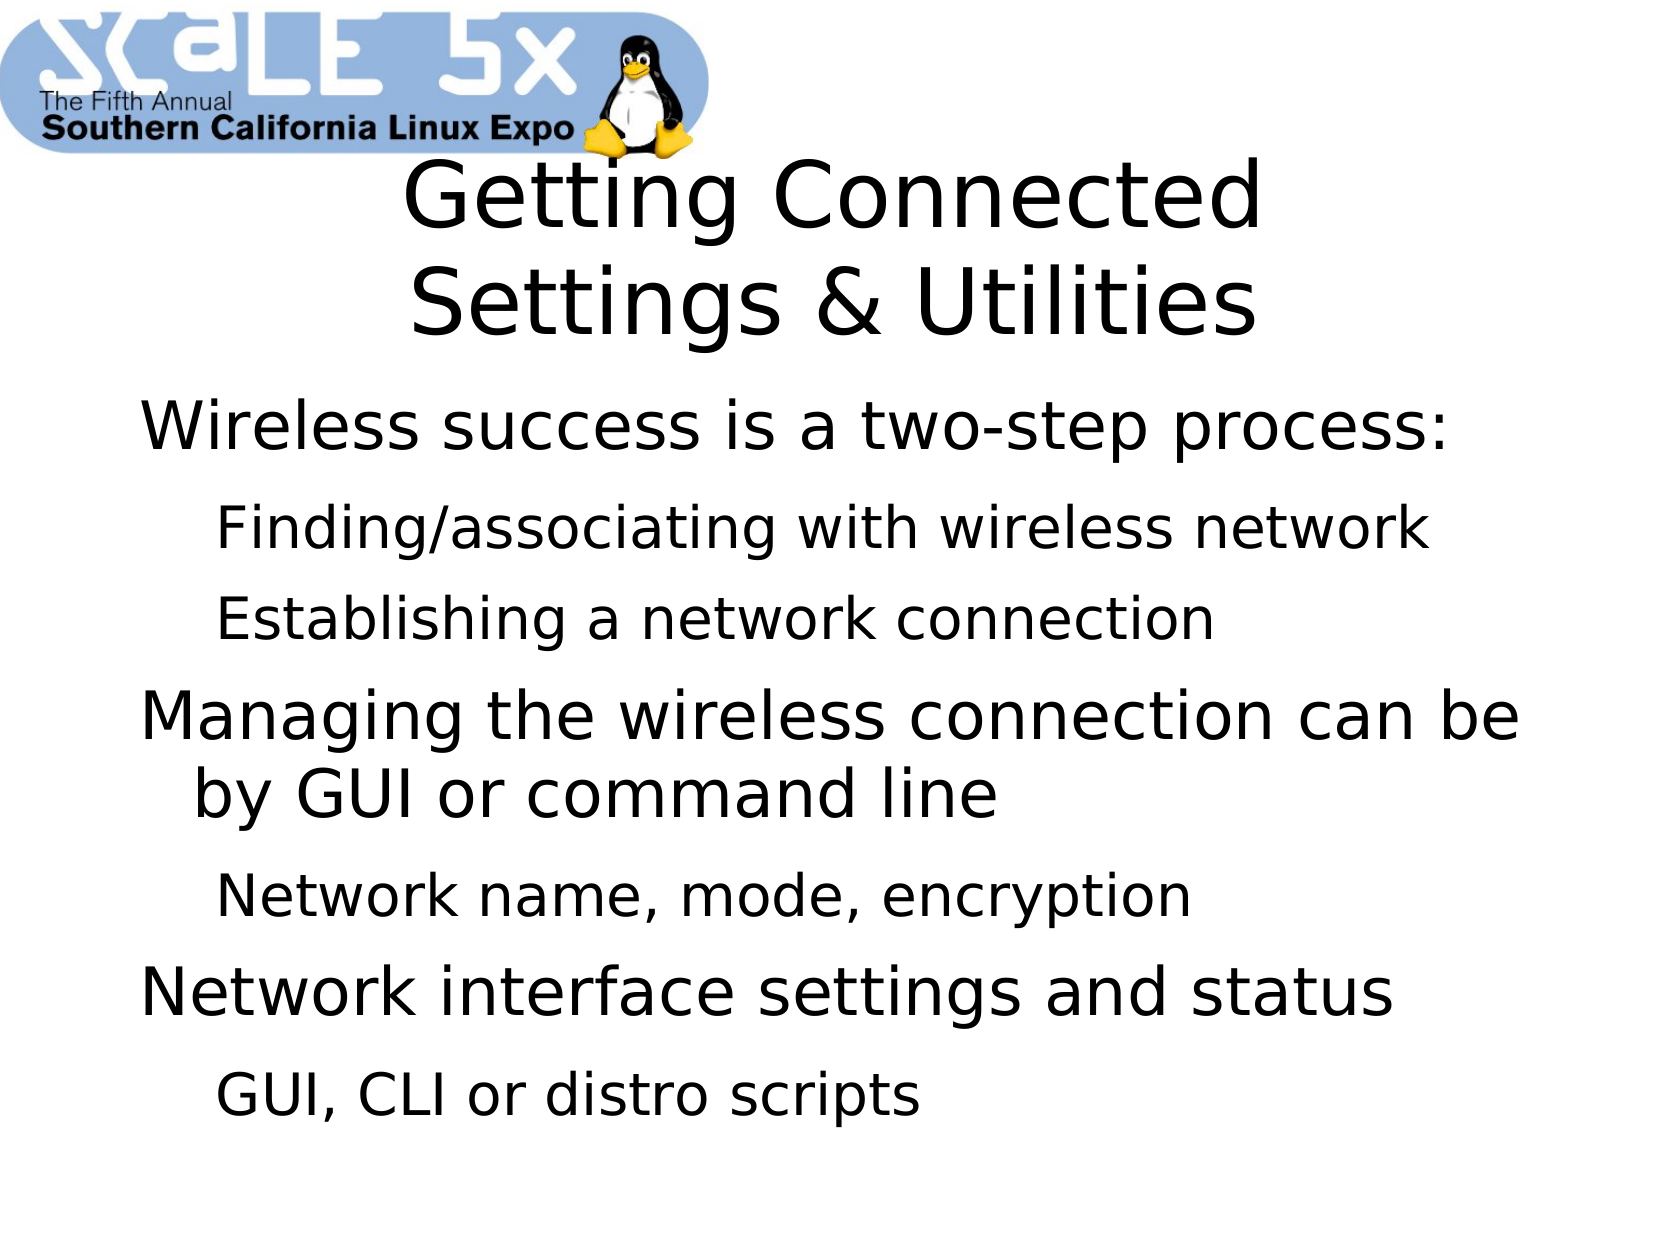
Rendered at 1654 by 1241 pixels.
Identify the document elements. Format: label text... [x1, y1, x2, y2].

title Getting Connected Settings & Utilities [62, 142, 1607, 357]
picture [0, 3, 709, 159]
list Wireless success is a two-step process: Finding/associating with wireless network Establishing a network connection Managing the wireless connection can be by GUI or command line Network name, mode, encryption Network interface settings and status GUI, CLI or distro scripts [121, 387, 1533, 1169]
